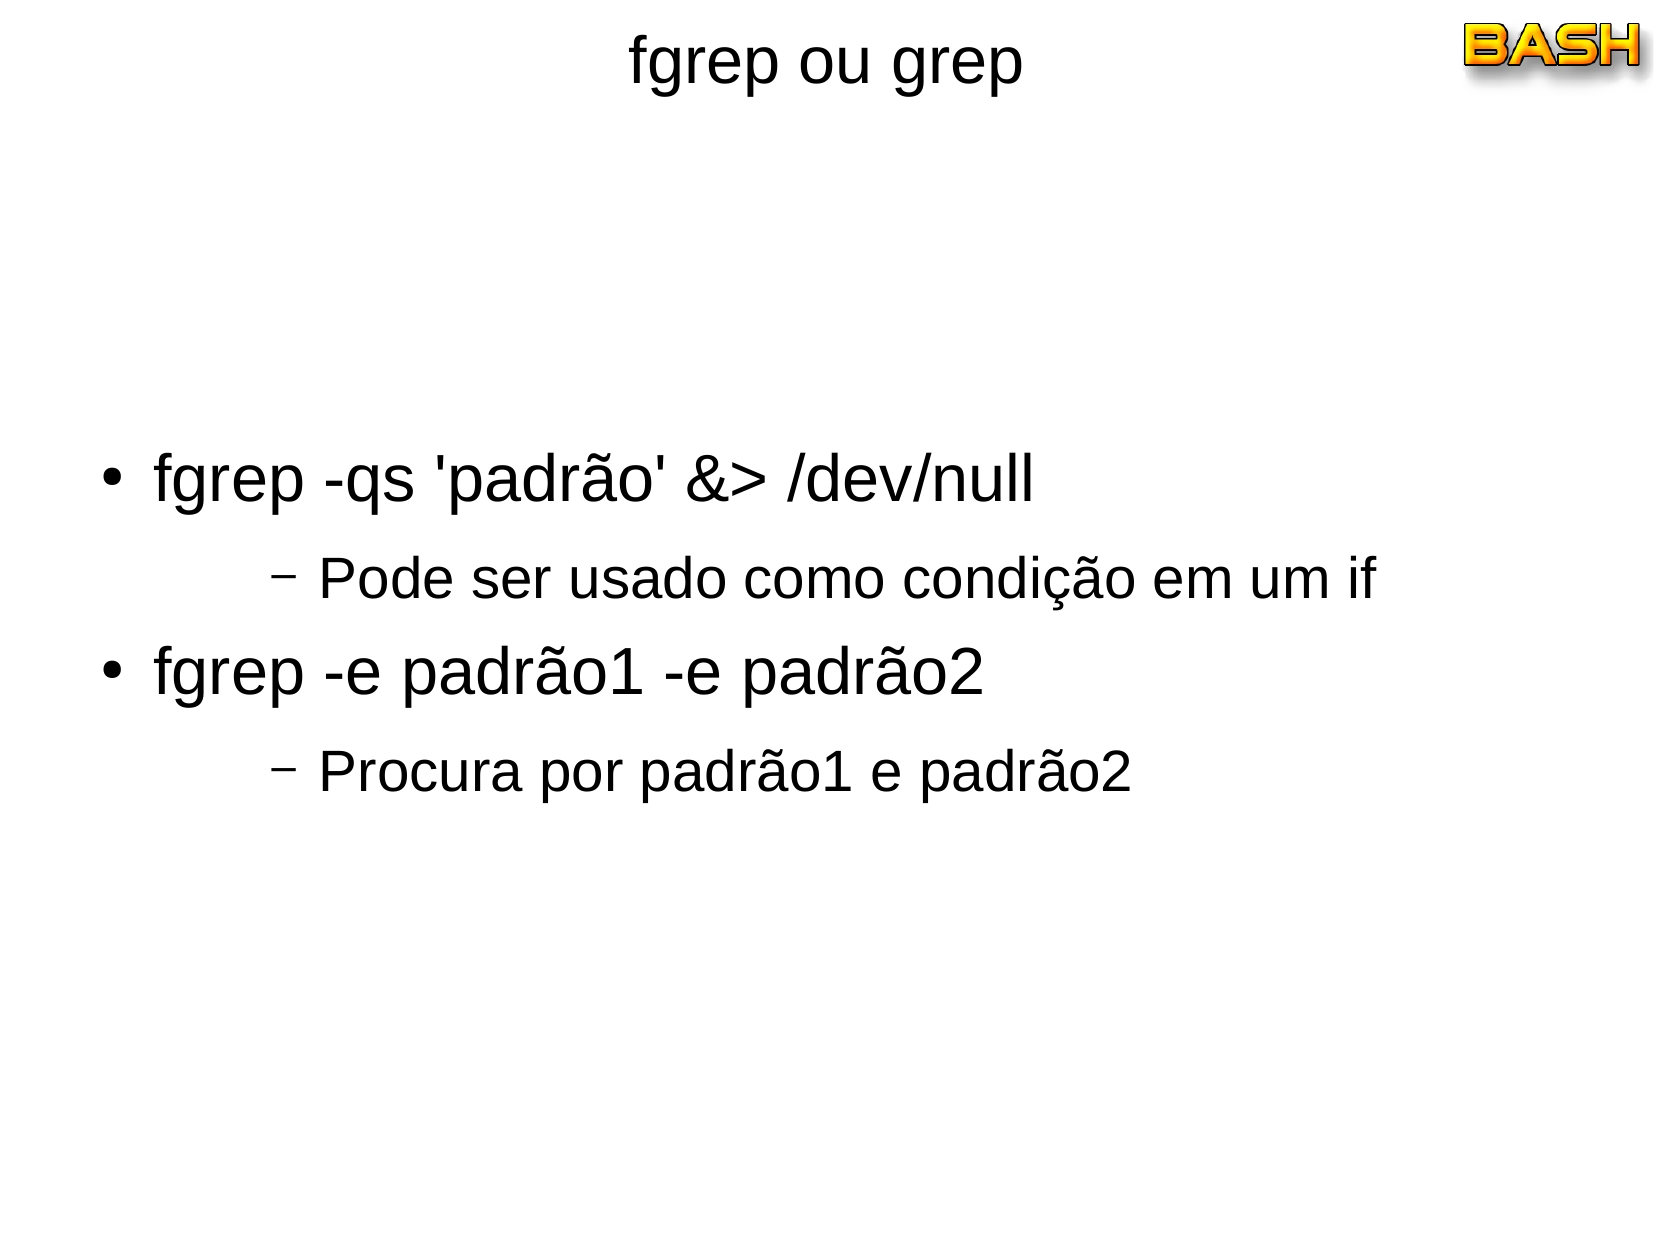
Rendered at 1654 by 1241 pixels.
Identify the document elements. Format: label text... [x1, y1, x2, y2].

picture [1450, 0, 1654, 96]
title fgrep ou grep [82, 22, 1571, 98]
list fgrep -qs 'padrão' &> /dev/null Pode ser usado como condição em um if fgrep -e padrão1 -e padrão2 Procura por padrão1 e padrão2 [82, 441, 1571, 804]
